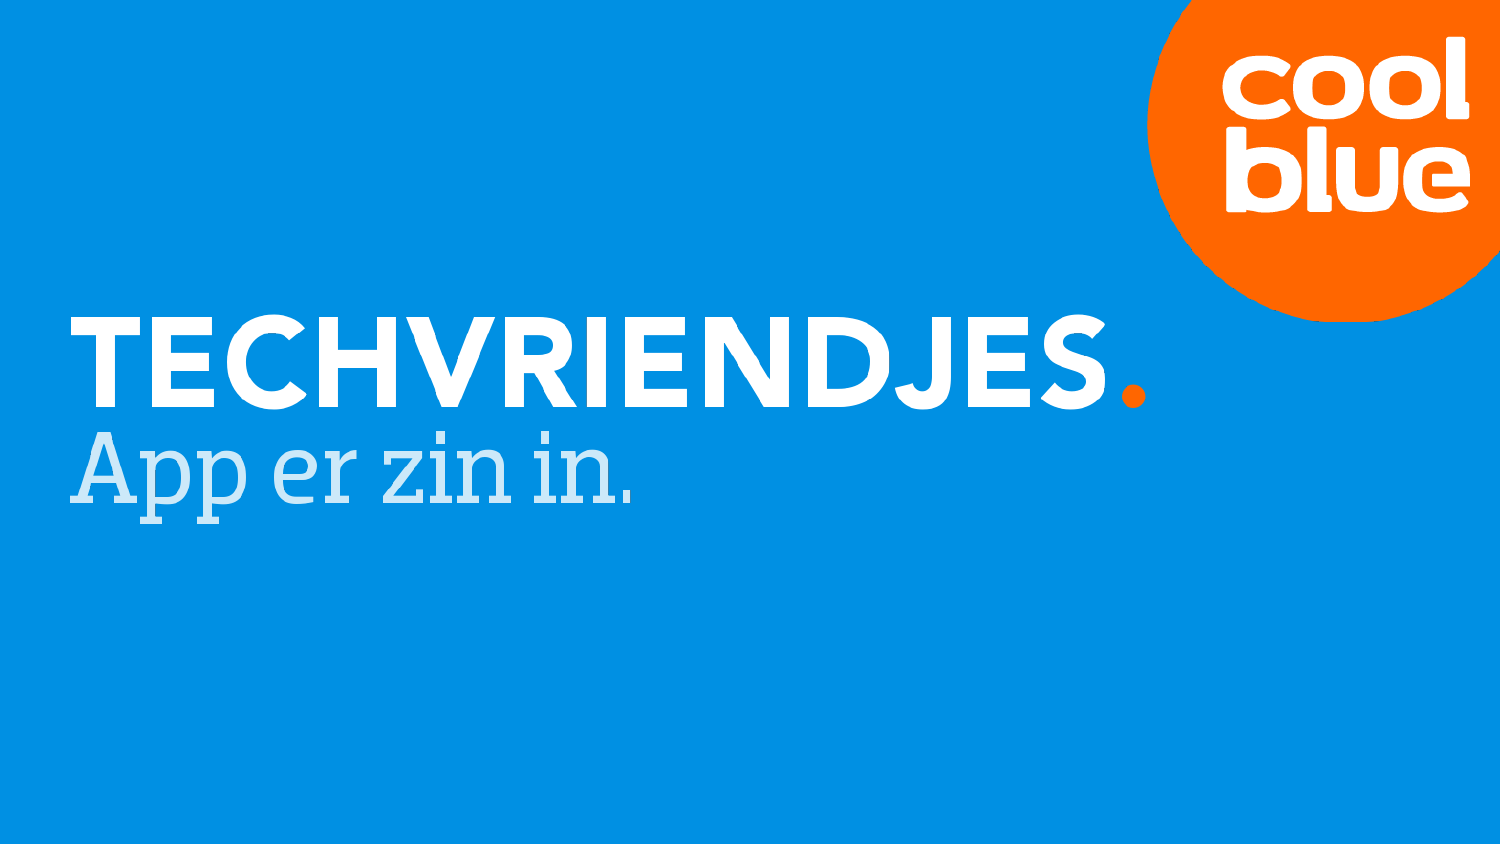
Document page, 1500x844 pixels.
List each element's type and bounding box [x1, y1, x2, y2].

picture [69, 0, 1500, 533]
